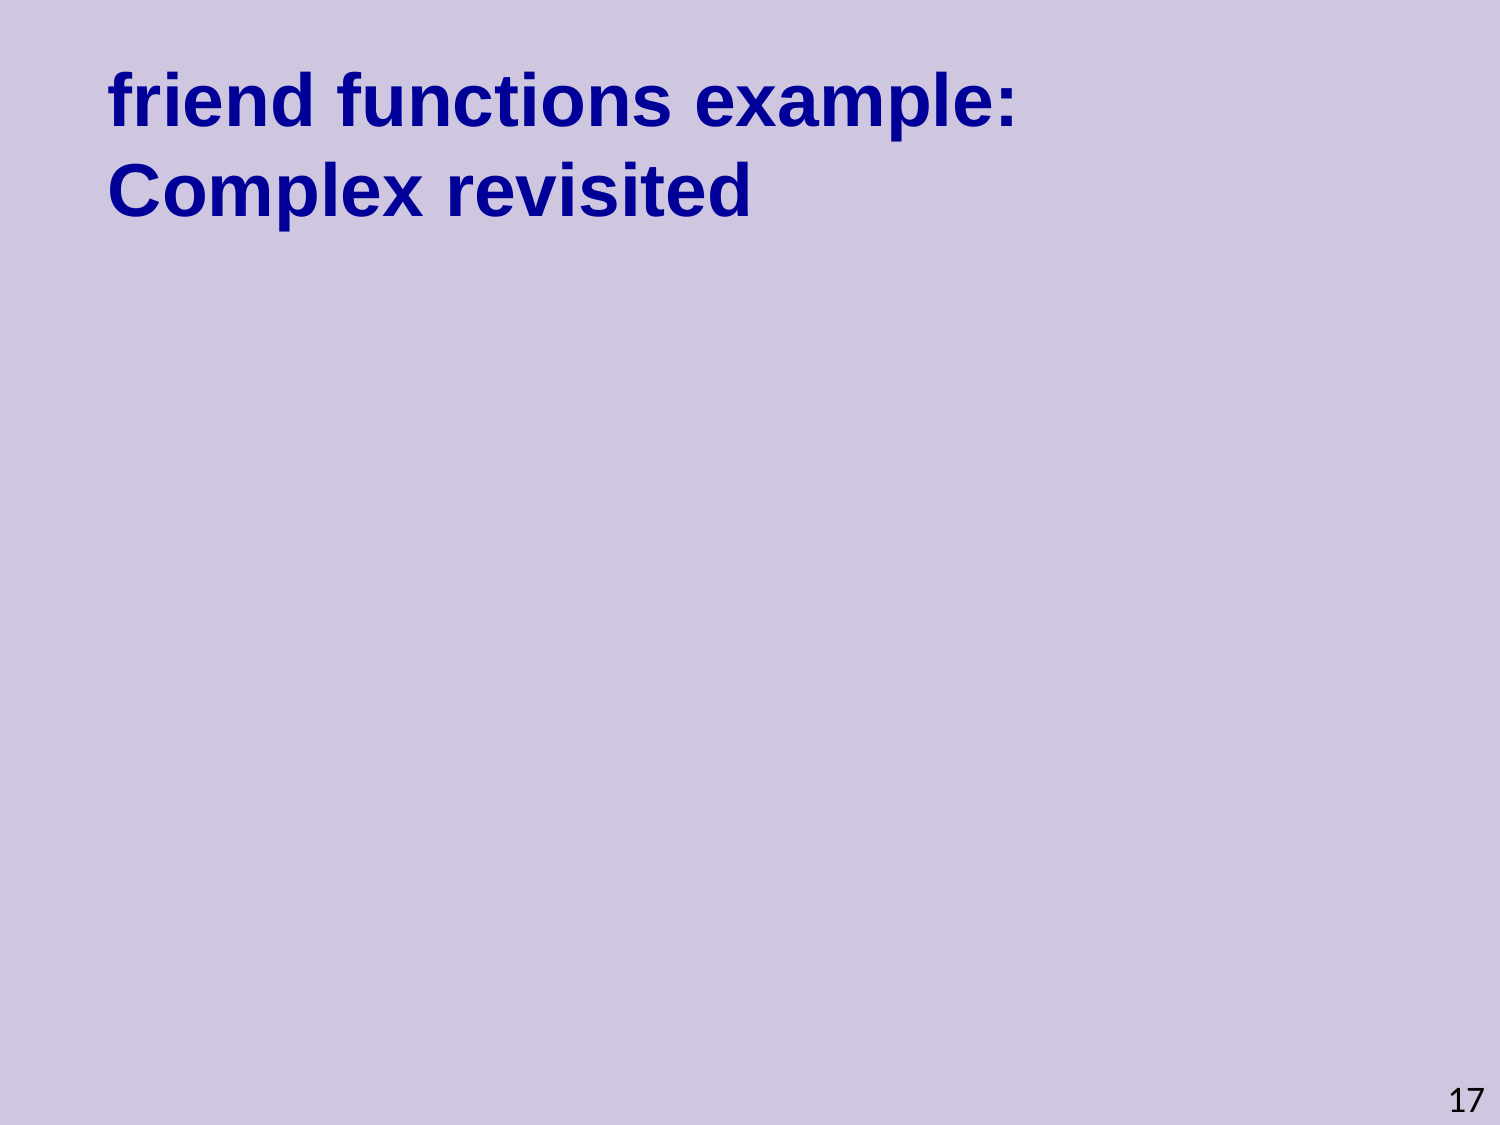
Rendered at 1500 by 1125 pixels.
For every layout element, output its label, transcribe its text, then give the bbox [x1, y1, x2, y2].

text_box <number> [1428, 1069, 1500, 1125]
title friend functions example: Complex revisited [88, 39, 1040, 243]
